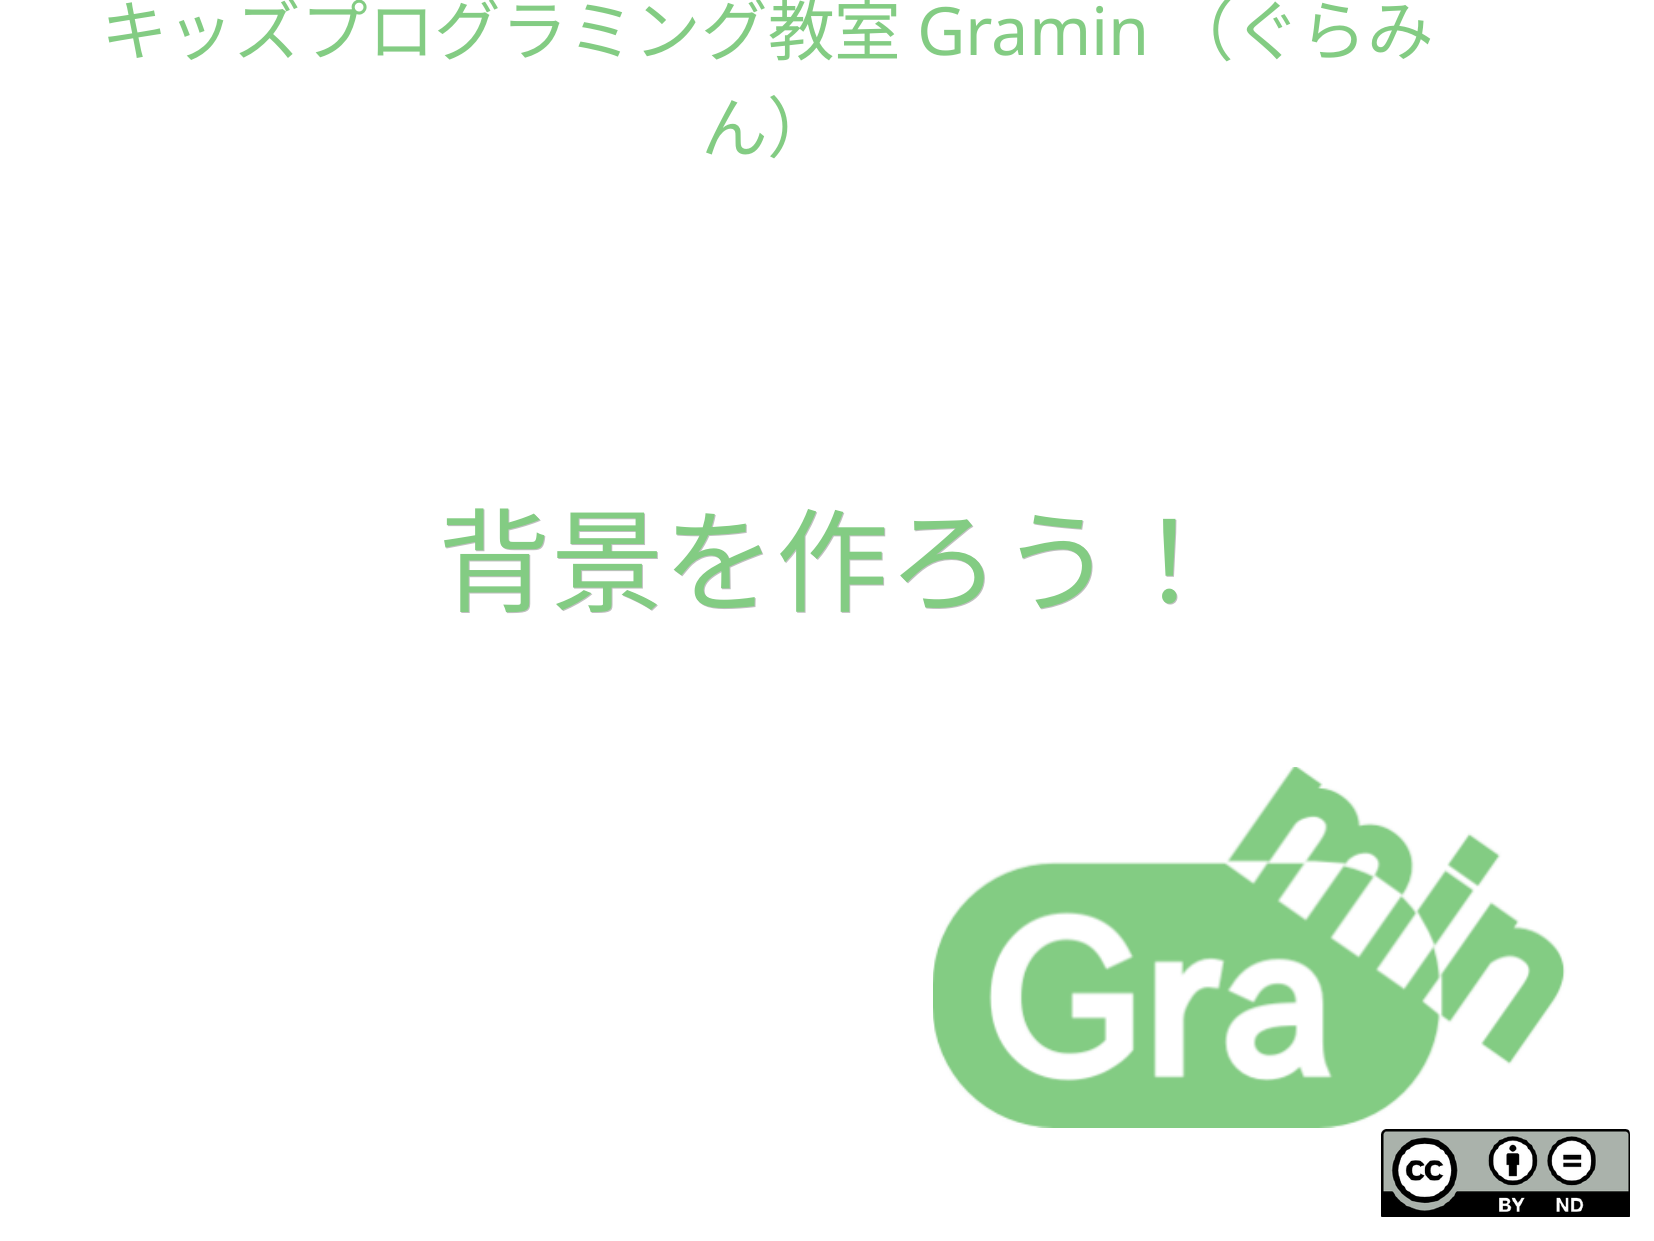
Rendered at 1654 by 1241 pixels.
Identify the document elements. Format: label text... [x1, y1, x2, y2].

title 背景を作ろう！ [59, 350, 1607, 759]
picture [933, 767, 1577, 1128]
title キッズプログラミング教室 Gramin （ぐらみん） [35, 0, 1501, 154]
picture [1381, 1129, 1630, 1217]
